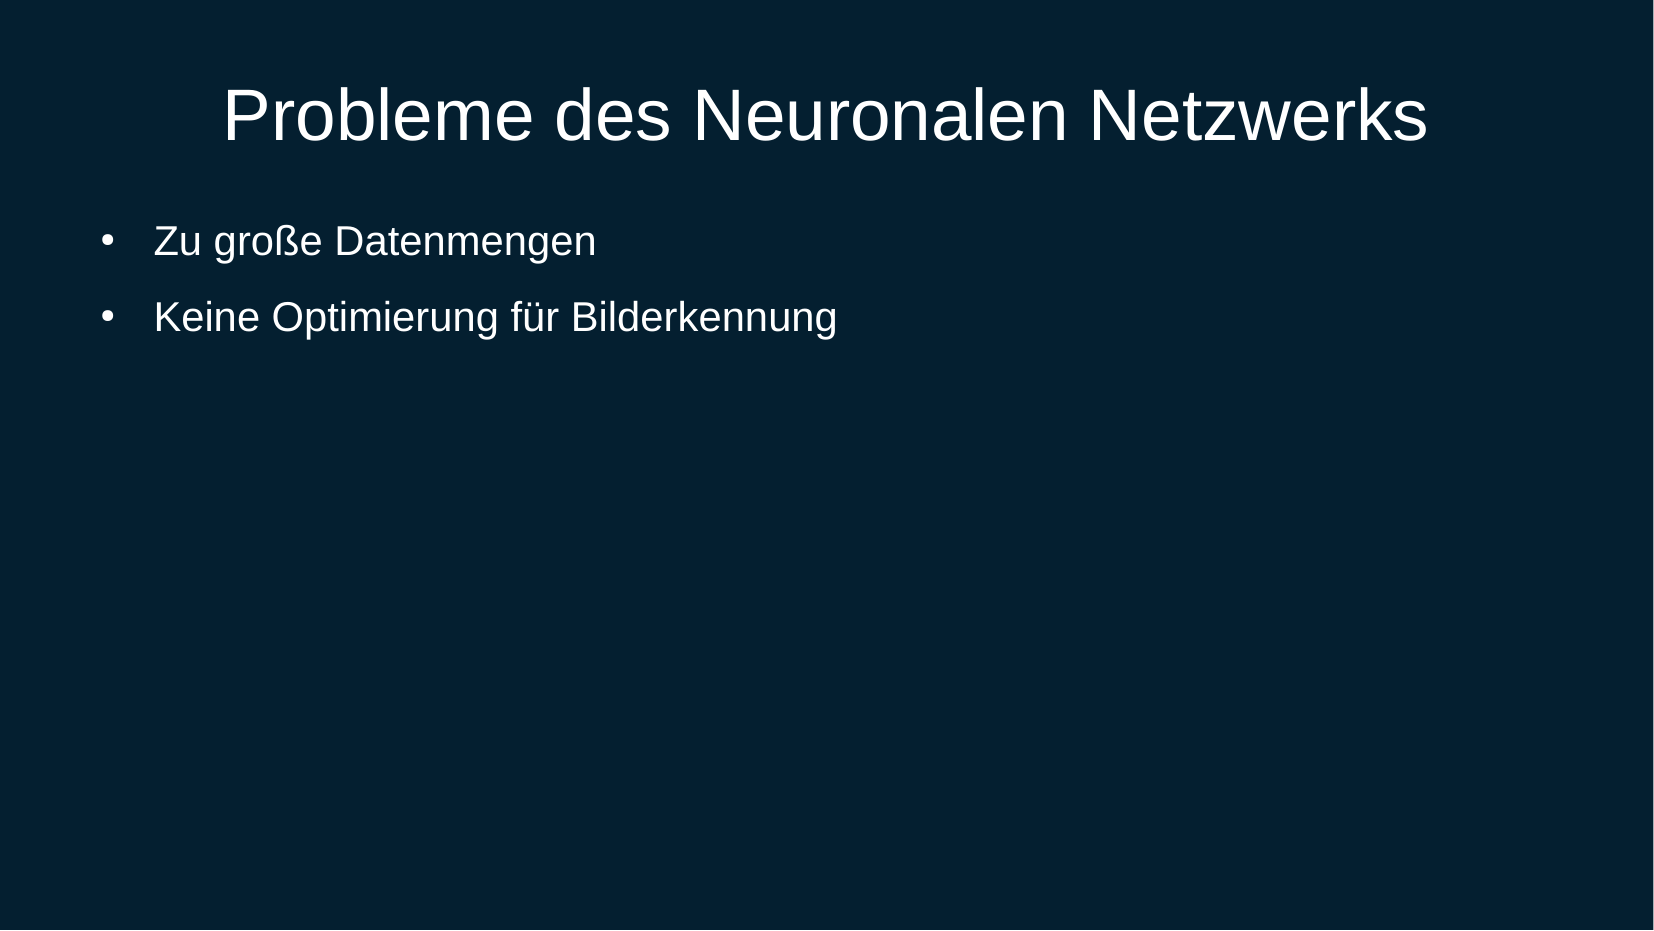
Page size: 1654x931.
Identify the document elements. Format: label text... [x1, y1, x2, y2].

list Zu große Datenmengen Keine Optimierung für Bilderkennung [82, 217, 1571, 758]
title Probleme des Neuronalen Netzwerks [82, 37, 1571, 193]
